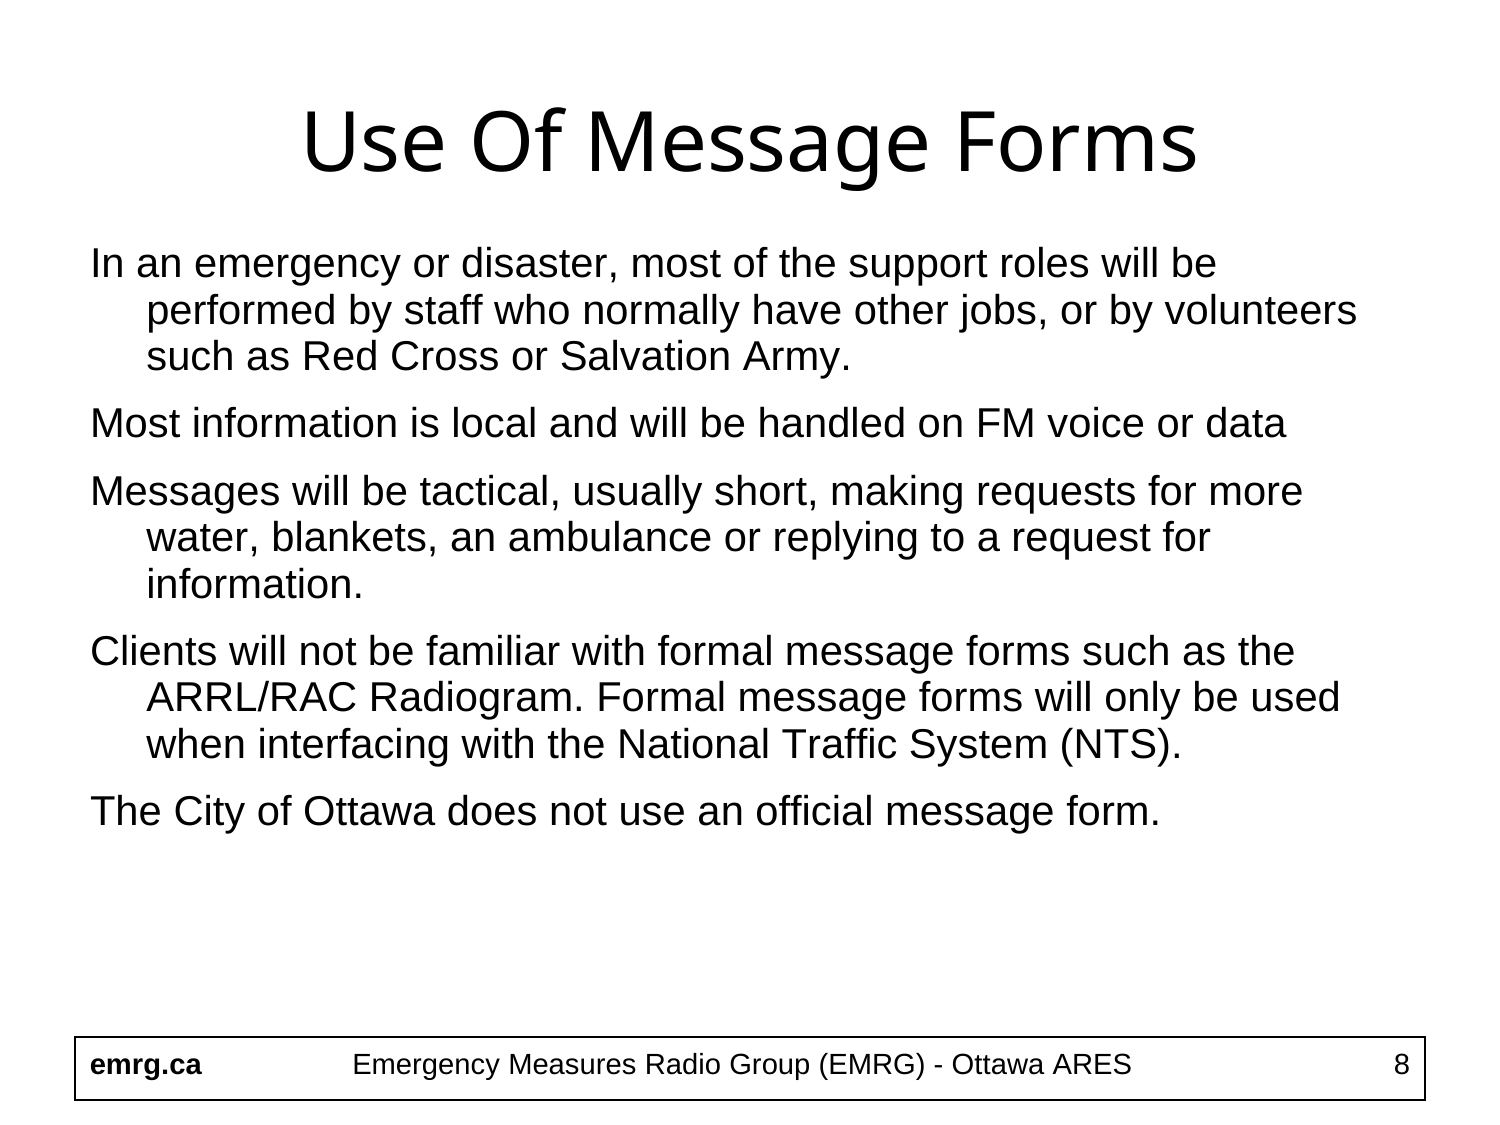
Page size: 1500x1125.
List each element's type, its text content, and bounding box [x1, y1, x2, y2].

title Use Of Message Forms [75, 45, 1426, 232]
text_box <number> [1246, 1037, 1426, 1103]
list In an emergency or disaster, most of the support roles will be performed by staff who normally have other jobs, or by volunteers such as Red Cross or Salvation Army. Most information is local and will be handled on FM voice or data Messages will be tactical, usually short, making requests for more water, blankets, an ambulance or replying to a request for information. Clients will not be familiar with formal message forms such as the ARRL/RAC Radiogram. Formal message forms will only be used when interfacing with the National Traffic System (NTS). The City of Ottawa does not use an official message form. [75, 232, 1426, 976]
text_box Emergency Measures Radio Group (EMRG) - Ottawa ARES [247, 1037, 1238, 1103]
